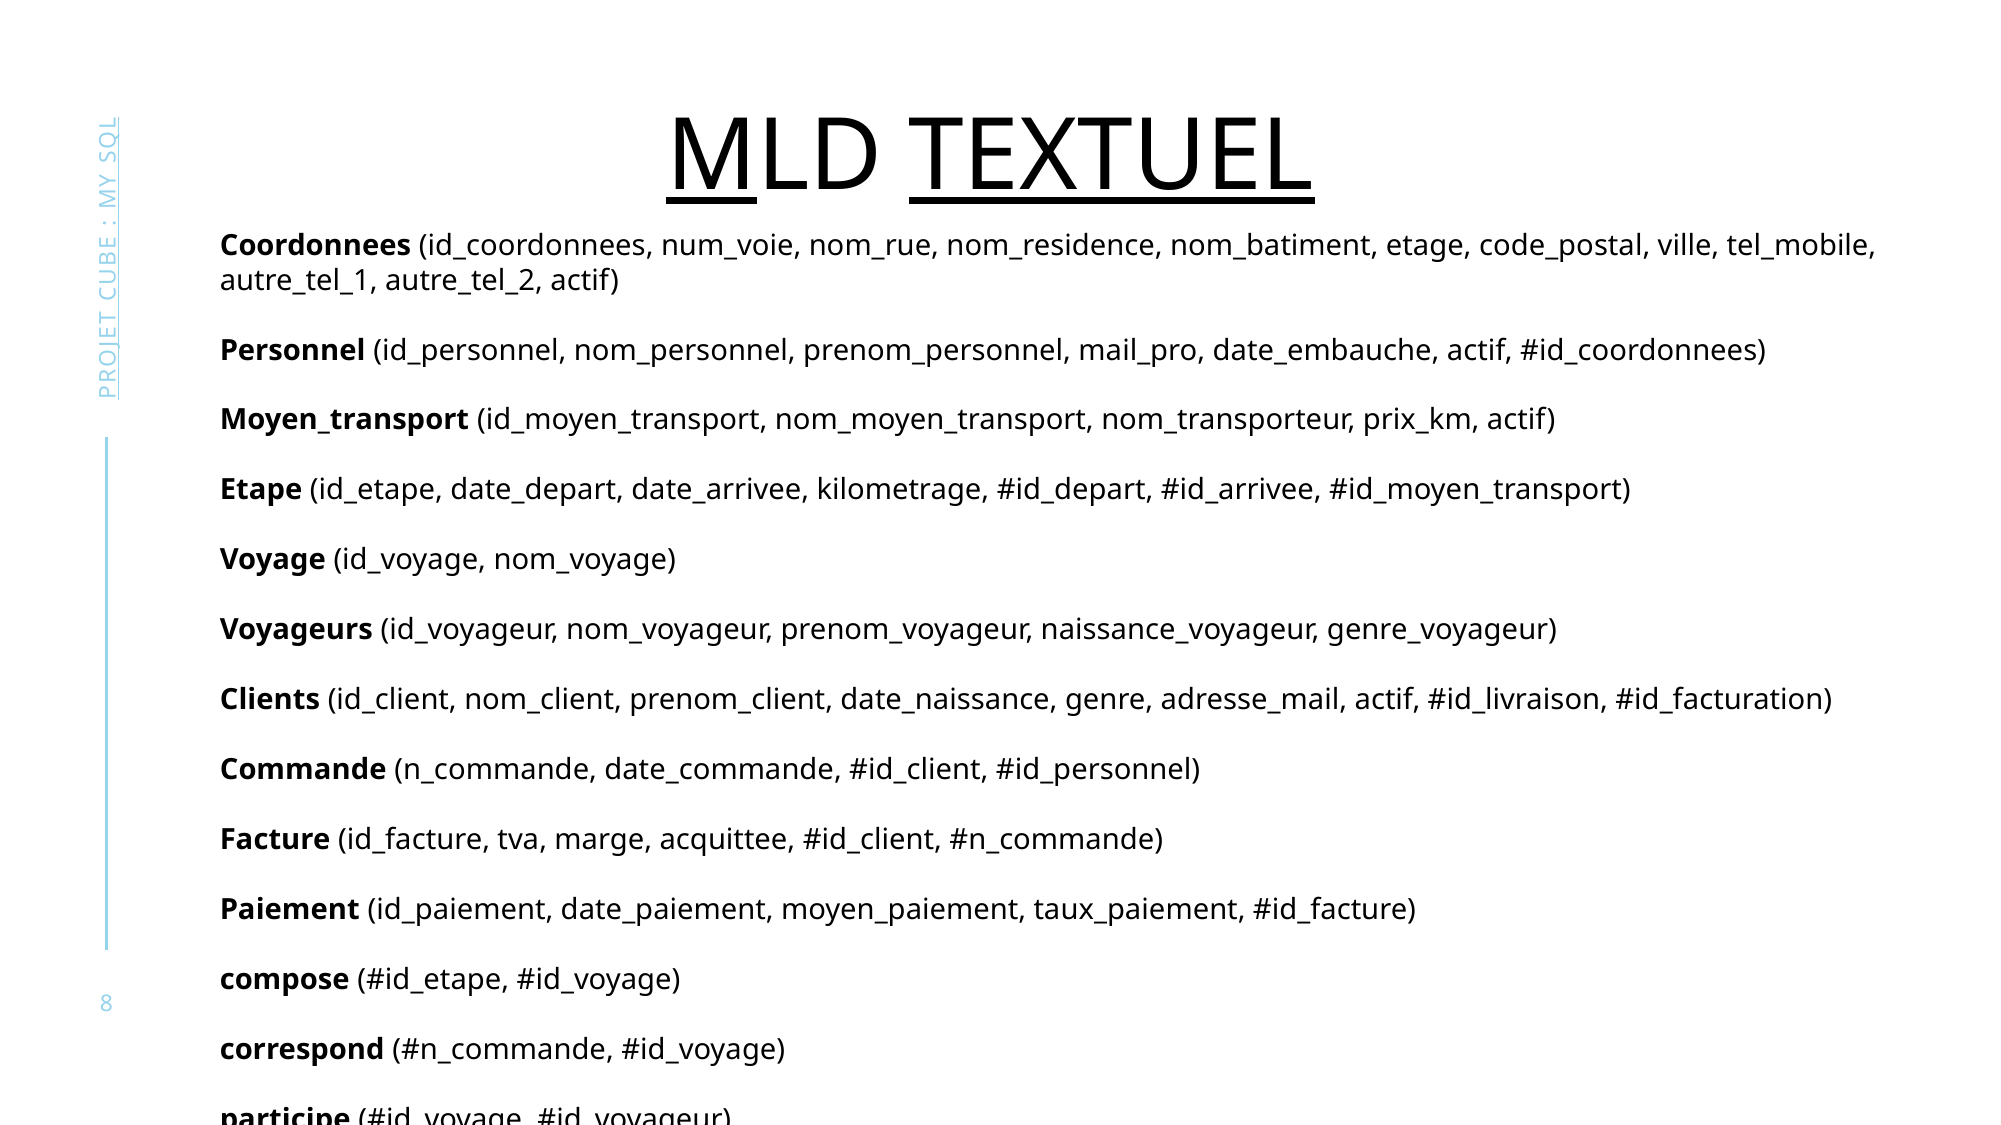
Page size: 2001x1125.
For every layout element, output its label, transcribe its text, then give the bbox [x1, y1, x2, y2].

text_box 8 [68, 987, 144, 1018]
text_box Projet cube : my sql [90, 36, 123, 400]
text_box MLD TEXTUEL [651, 82, 1349, 219]
text_box Coordonnees (id_coordonnees, num_voie, nom_rue, nom_residence, nom_batiment, etage, code_postal, ville, tel_mobile, autre_tel_1, autre_tel_2, actif) Personnel (id_personnel, nom_personnel, prenom_personnel, mail_pro, date_embauche, actif, #id_coordonnees) Moyen_transport (id_moyen_transport, nom_moyen_transport, nom_transporteur, prix_km, actif) Etape (id_etape, date_depart, date_arrivee, kilometrage, #id_depart, #id_arrivee, #id_moyen_transport) Voyage (id_voyage, nom_voyage) Voyageurs (id_voyageur, nom_voyageur, prenom_voyageur, naissance_voyageur, genre_voyageur) Clients (id_client, nom_client, prenom_client, date_naissance, genre, adresse_mail, actif, #id_livraison, #id_facturation) Commande (n_commande, date_commande, #id_client, #id_personnel) Facture (id_facture, tva, marge, acquittee, #id_client, #n_commande) Paiement (id_paiement, date_paiement, moyen_paiement, taux_paiement, #id_facture) compose (#id_etape, #id_voyage) correspond (#n_commande, #id_voyage) participe (#id_voyage, #id_voyageur) [204, 218, 2000, 1118]
